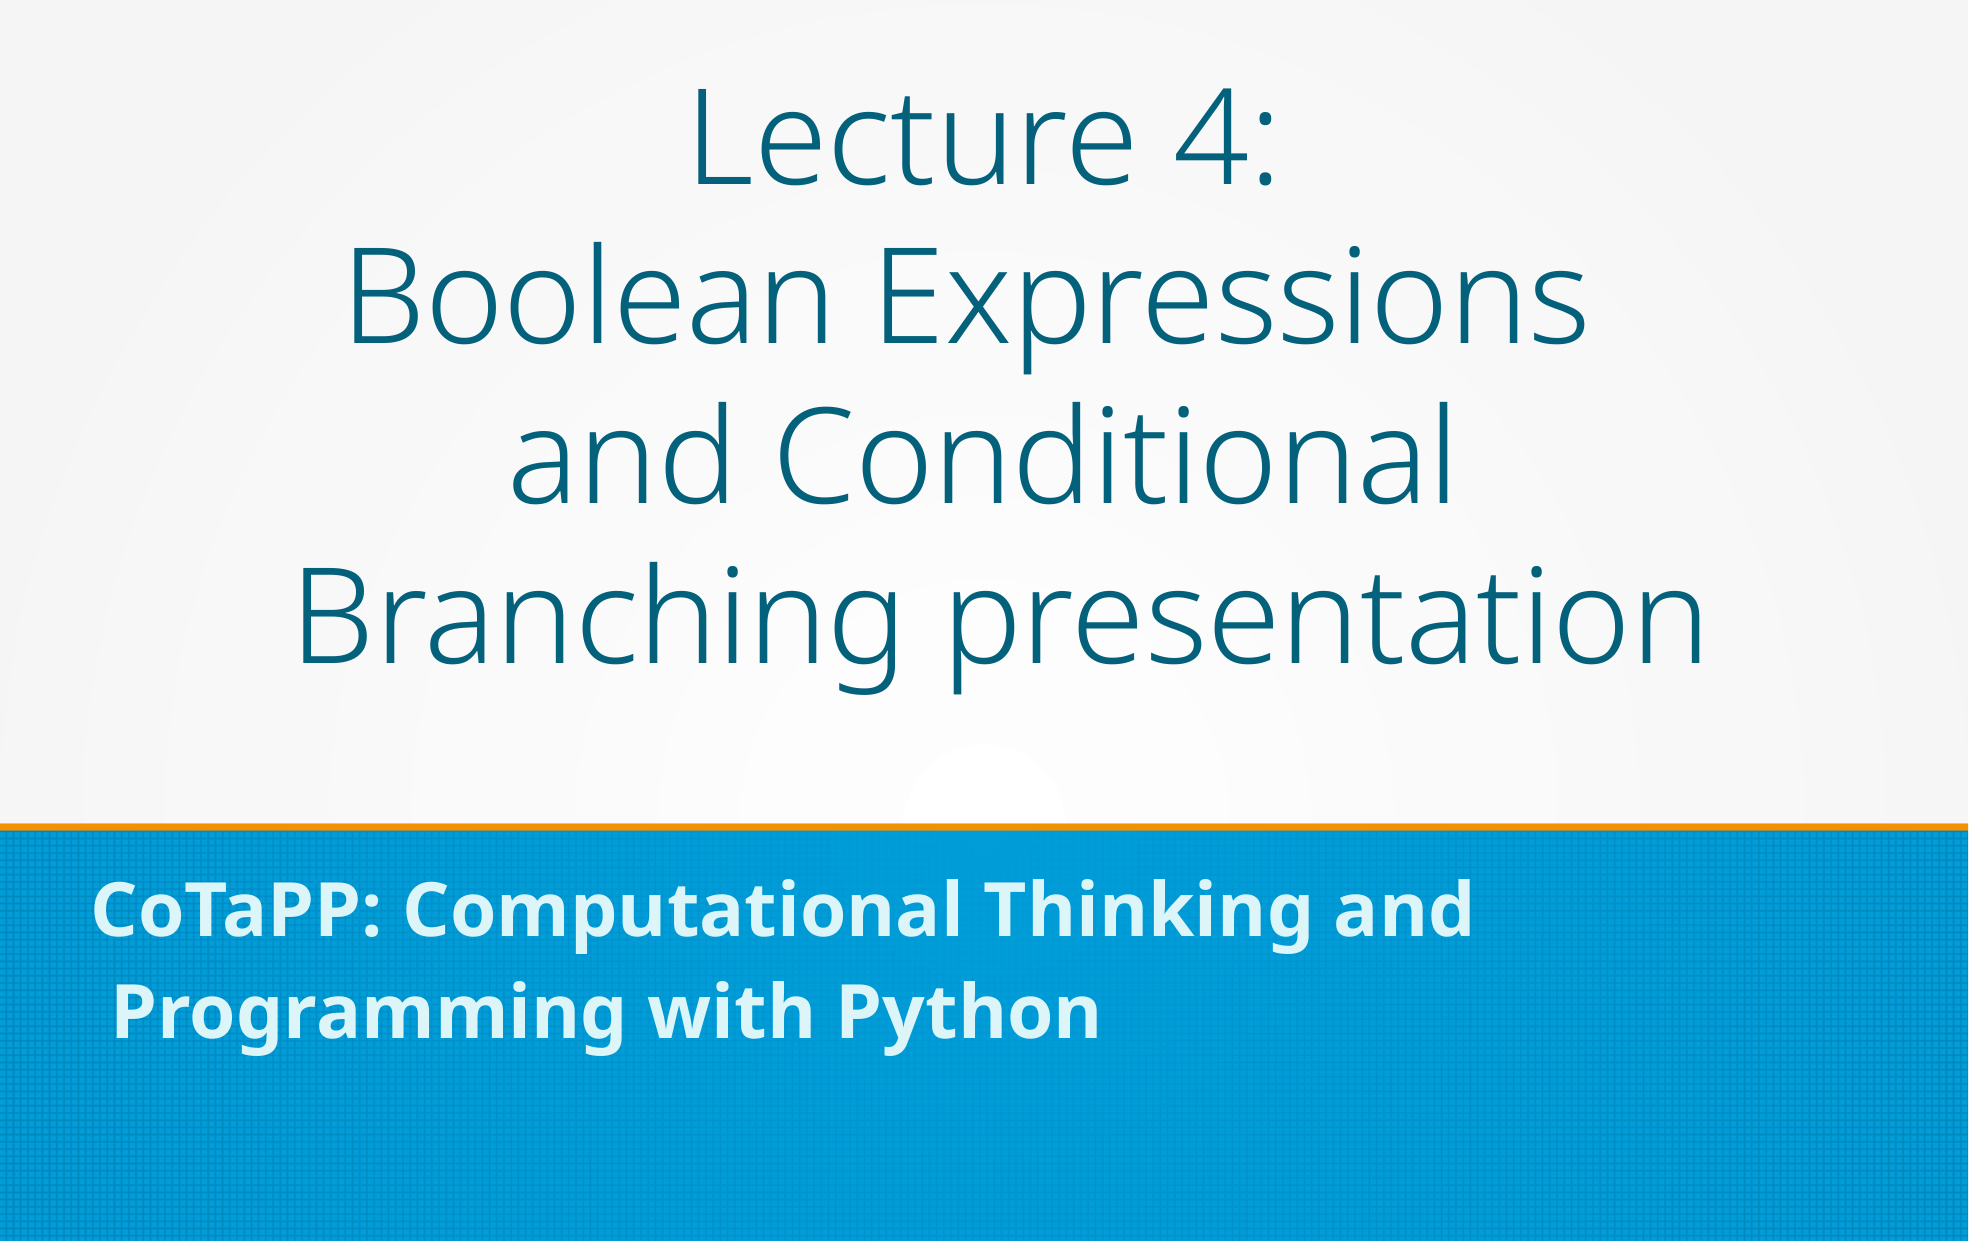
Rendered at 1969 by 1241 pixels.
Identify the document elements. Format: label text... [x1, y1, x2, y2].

subtitle CoTaPP: Computational Thinking and Programming with Python [90, 855, 1654, 1063]
title Lecture 4: Boolean Expressions and Conditional Branching presentation [98, 49, 1870, 691]
picture [0, 0, 1969, 830]
